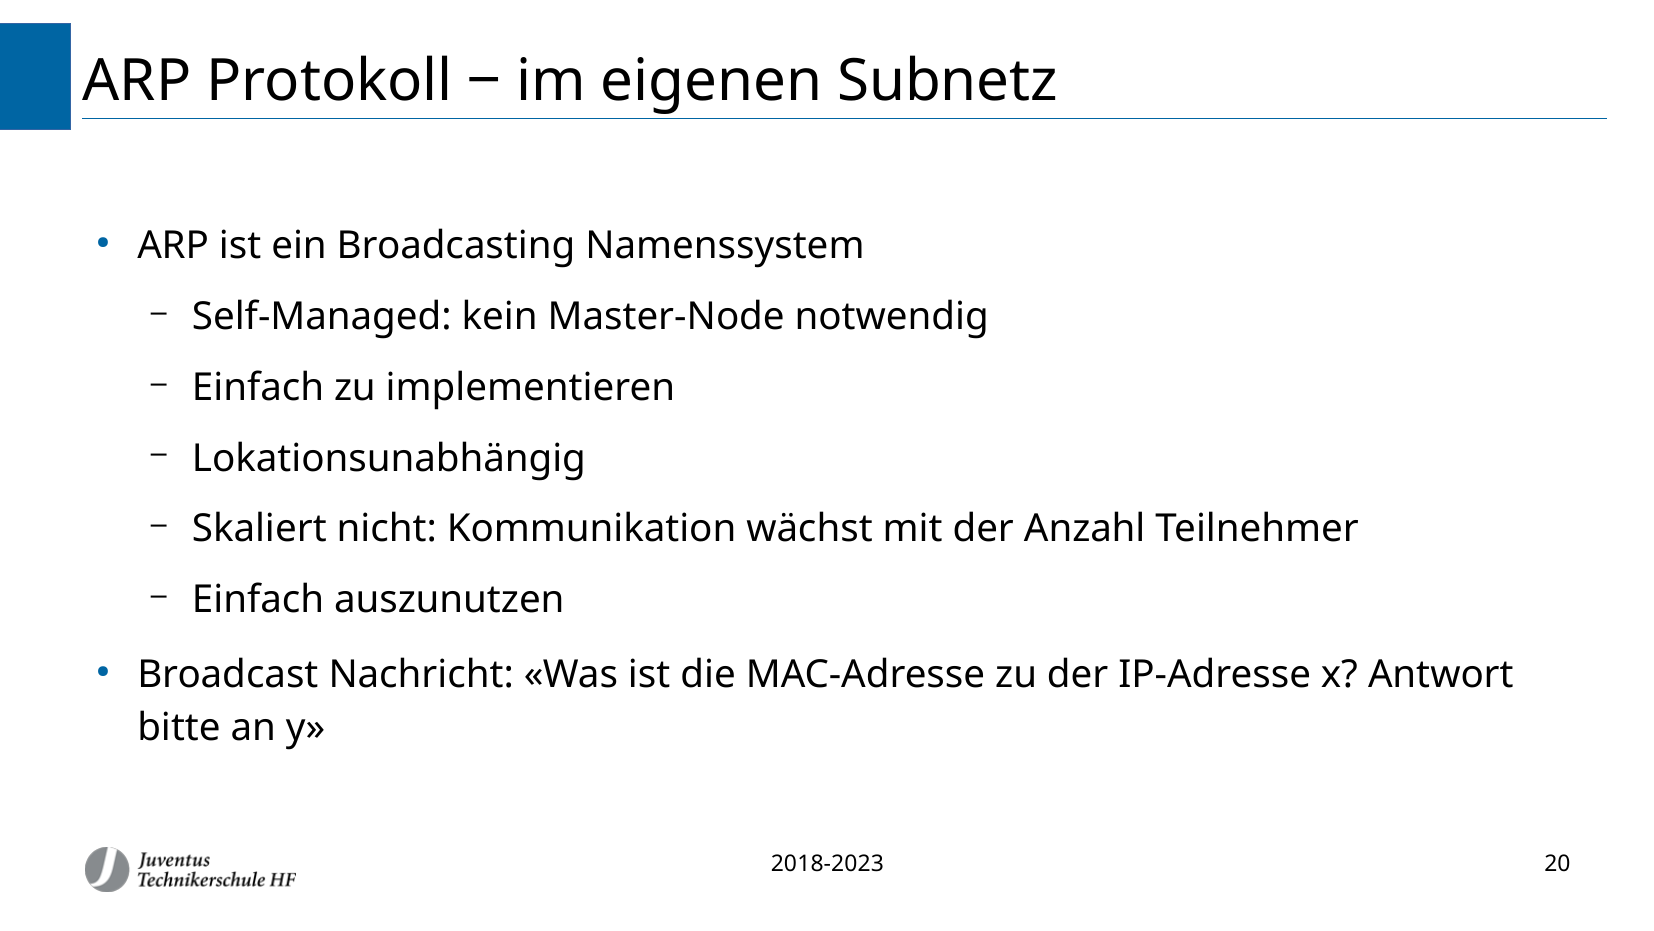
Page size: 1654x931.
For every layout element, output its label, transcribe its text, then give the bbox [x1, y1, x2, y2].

list ARP ist ein Broadcasting Namenssystem Self-Managed: kein Master-Node notwendig Einfach zu implementieren Lokationsunabhängig Skaliert nicht: Kommunikation wächst mit der Anzahl Teilnehmer Einfach auszunutzen Broadcast Nachricht: «Was ist die MAC-Adresse zu der IP-Adresse x? Antwort bitte an y» [82, 217, 1571, 758]
title ARP Protokoll ‒ im eigenen Subnetz [82, 37, 1571, 119]
picture [85, 847, 296, 892]
